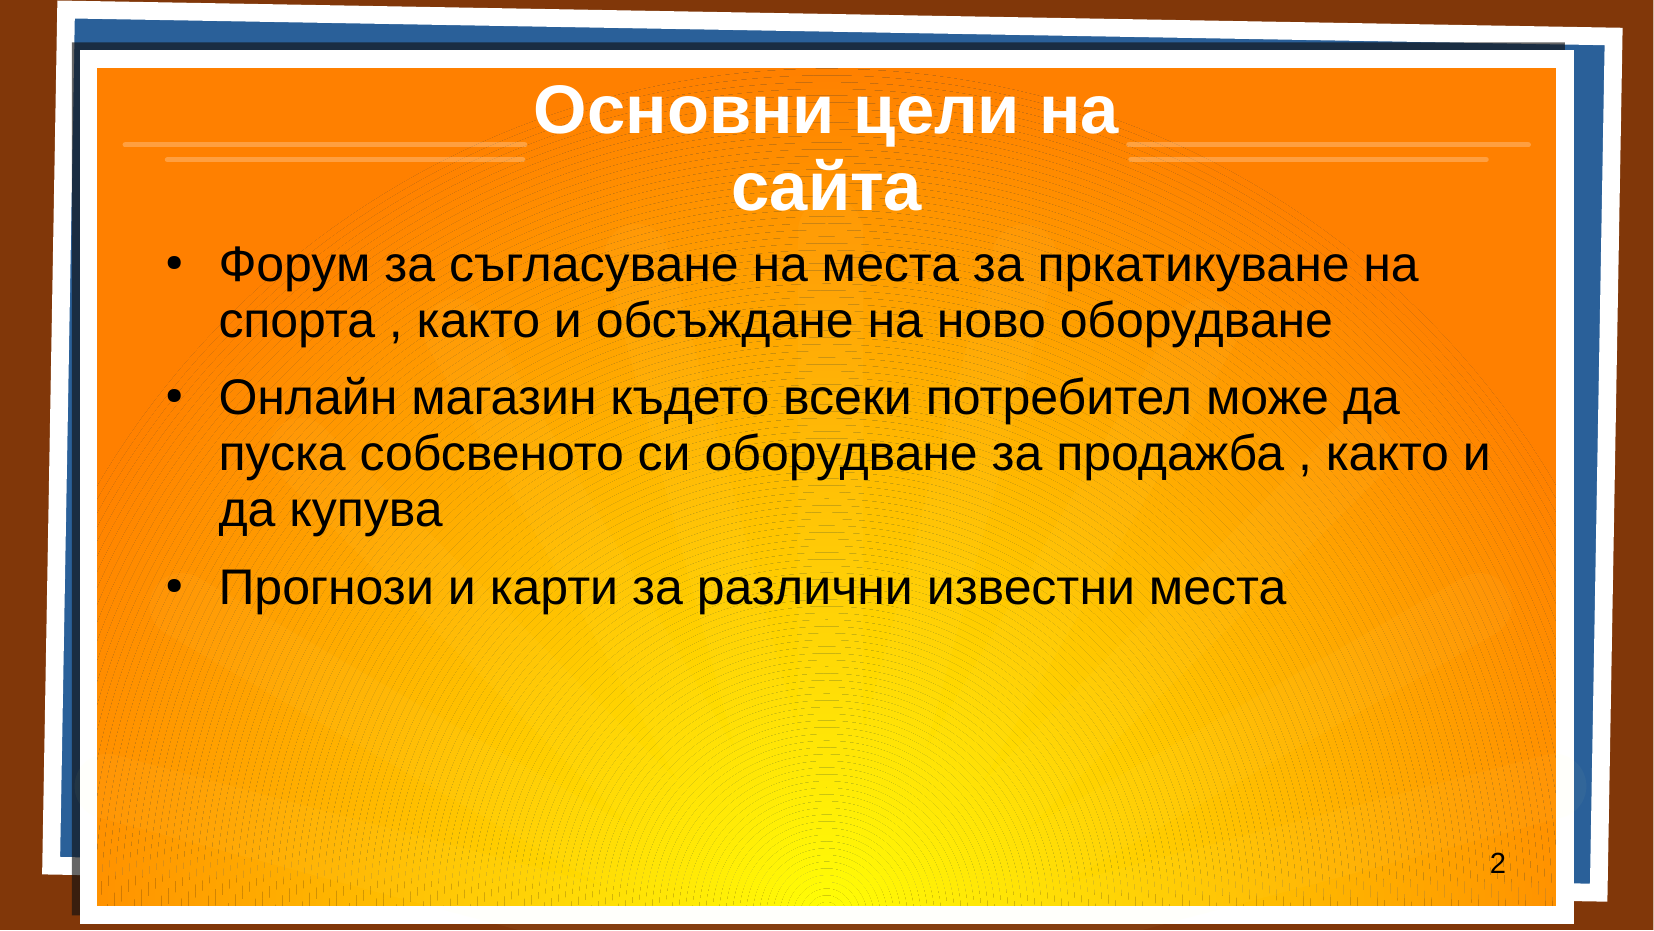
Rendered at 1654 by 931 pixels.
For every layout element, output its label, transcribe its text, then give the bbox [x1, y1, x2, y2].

title Основни цели на сайта [531, 70, 1123, 225]
list Форум за съгласуване на места за пркатикуване на спорта , както и обсъждане на ново оборудване Онлайн магазин където всеки потребител може да пуска собсвеното си оборудване за продажба , както и да купува Прогнози и карти за различни известни места [147, 236, 1506, 827]
